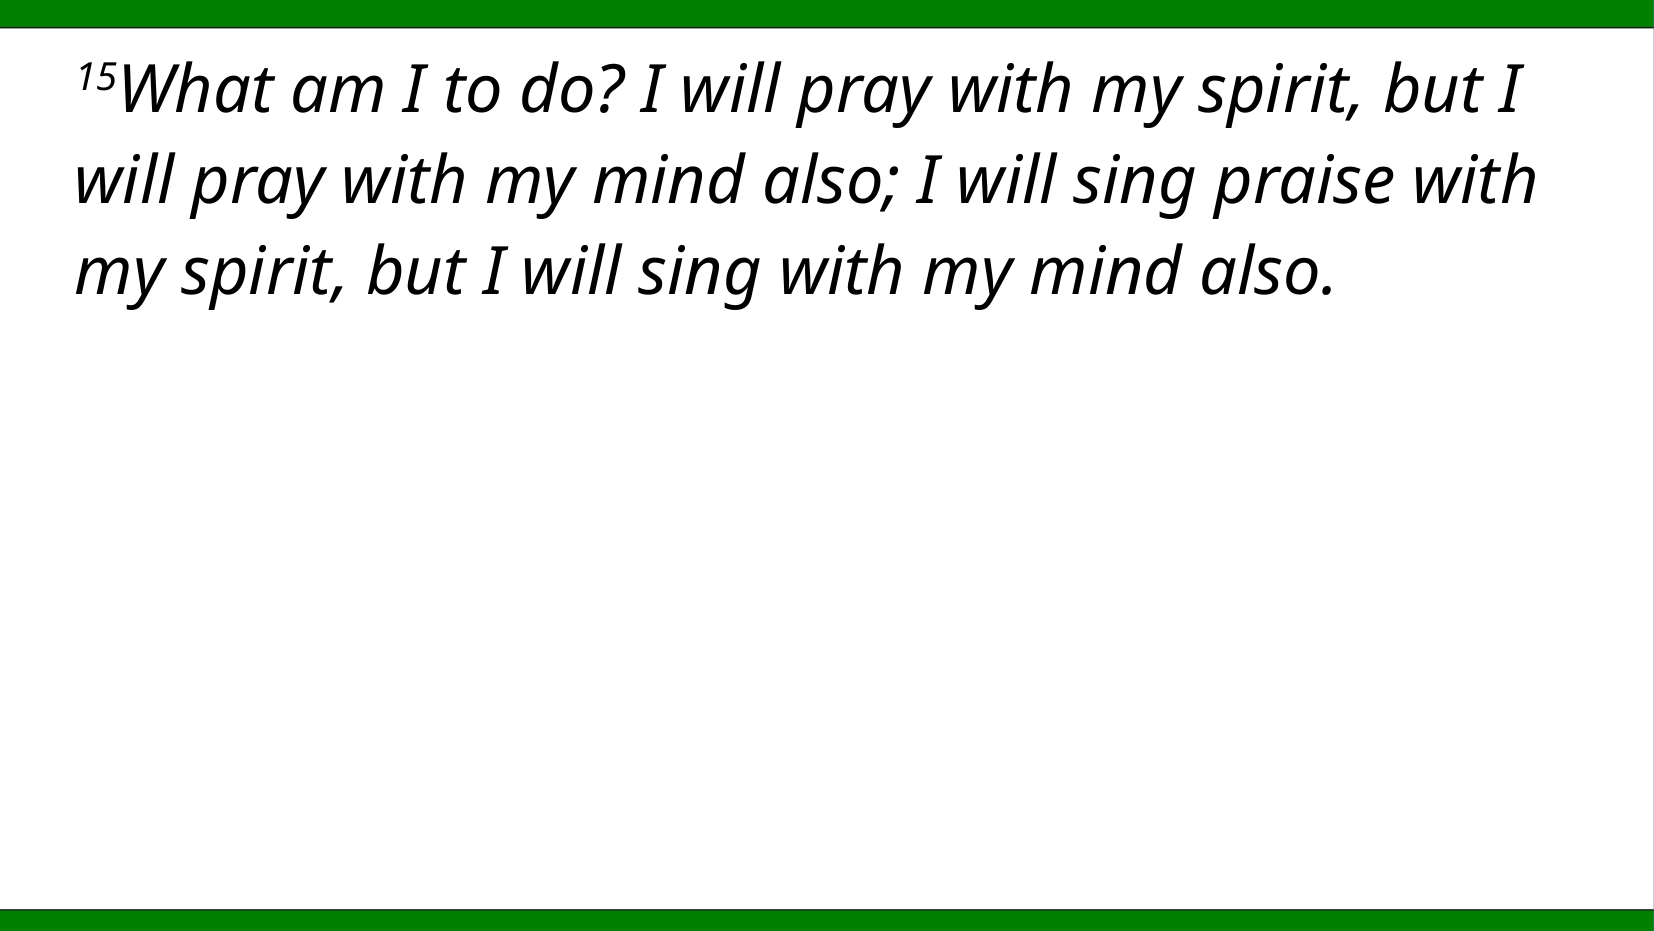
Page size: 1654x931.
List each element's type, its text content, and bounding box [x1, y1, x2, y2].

picture [0, 0, 1654, 931]
text_box 15What am I to do? I will pray with my spirit, but I will pray with my mind also; I will sing praise with my spirit, but I will sing with my mind also. [60, 33, 1591, 316]
